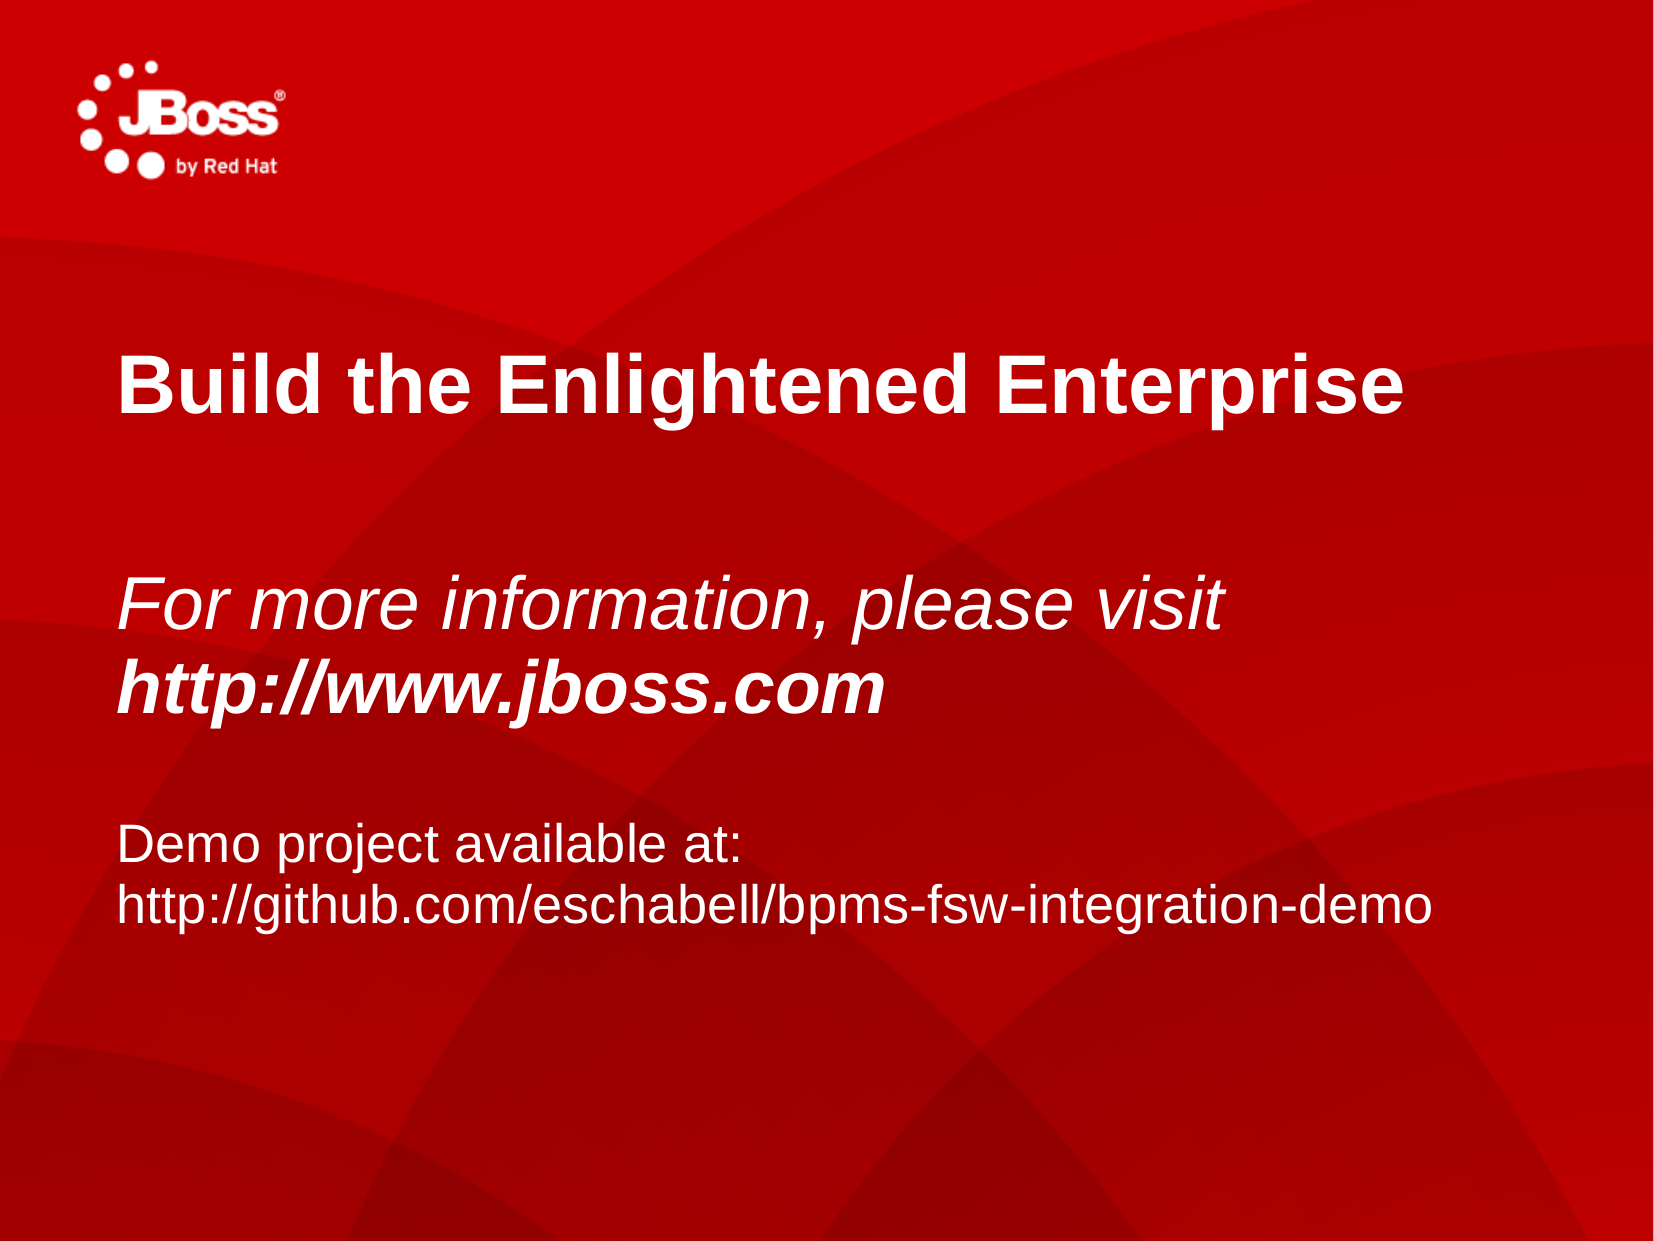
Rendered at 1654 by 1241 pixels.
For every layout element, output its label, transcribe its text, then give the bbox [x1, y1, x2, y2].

picture [0, 0, 1654, 1241]
text_box Build the Enlightened Enterprise For more information, please visit http://www.jboss.com Demo project available at: http://github.com/eschabell/bpms-fsw-integration-demo [101, 238, 1552, 1038]
